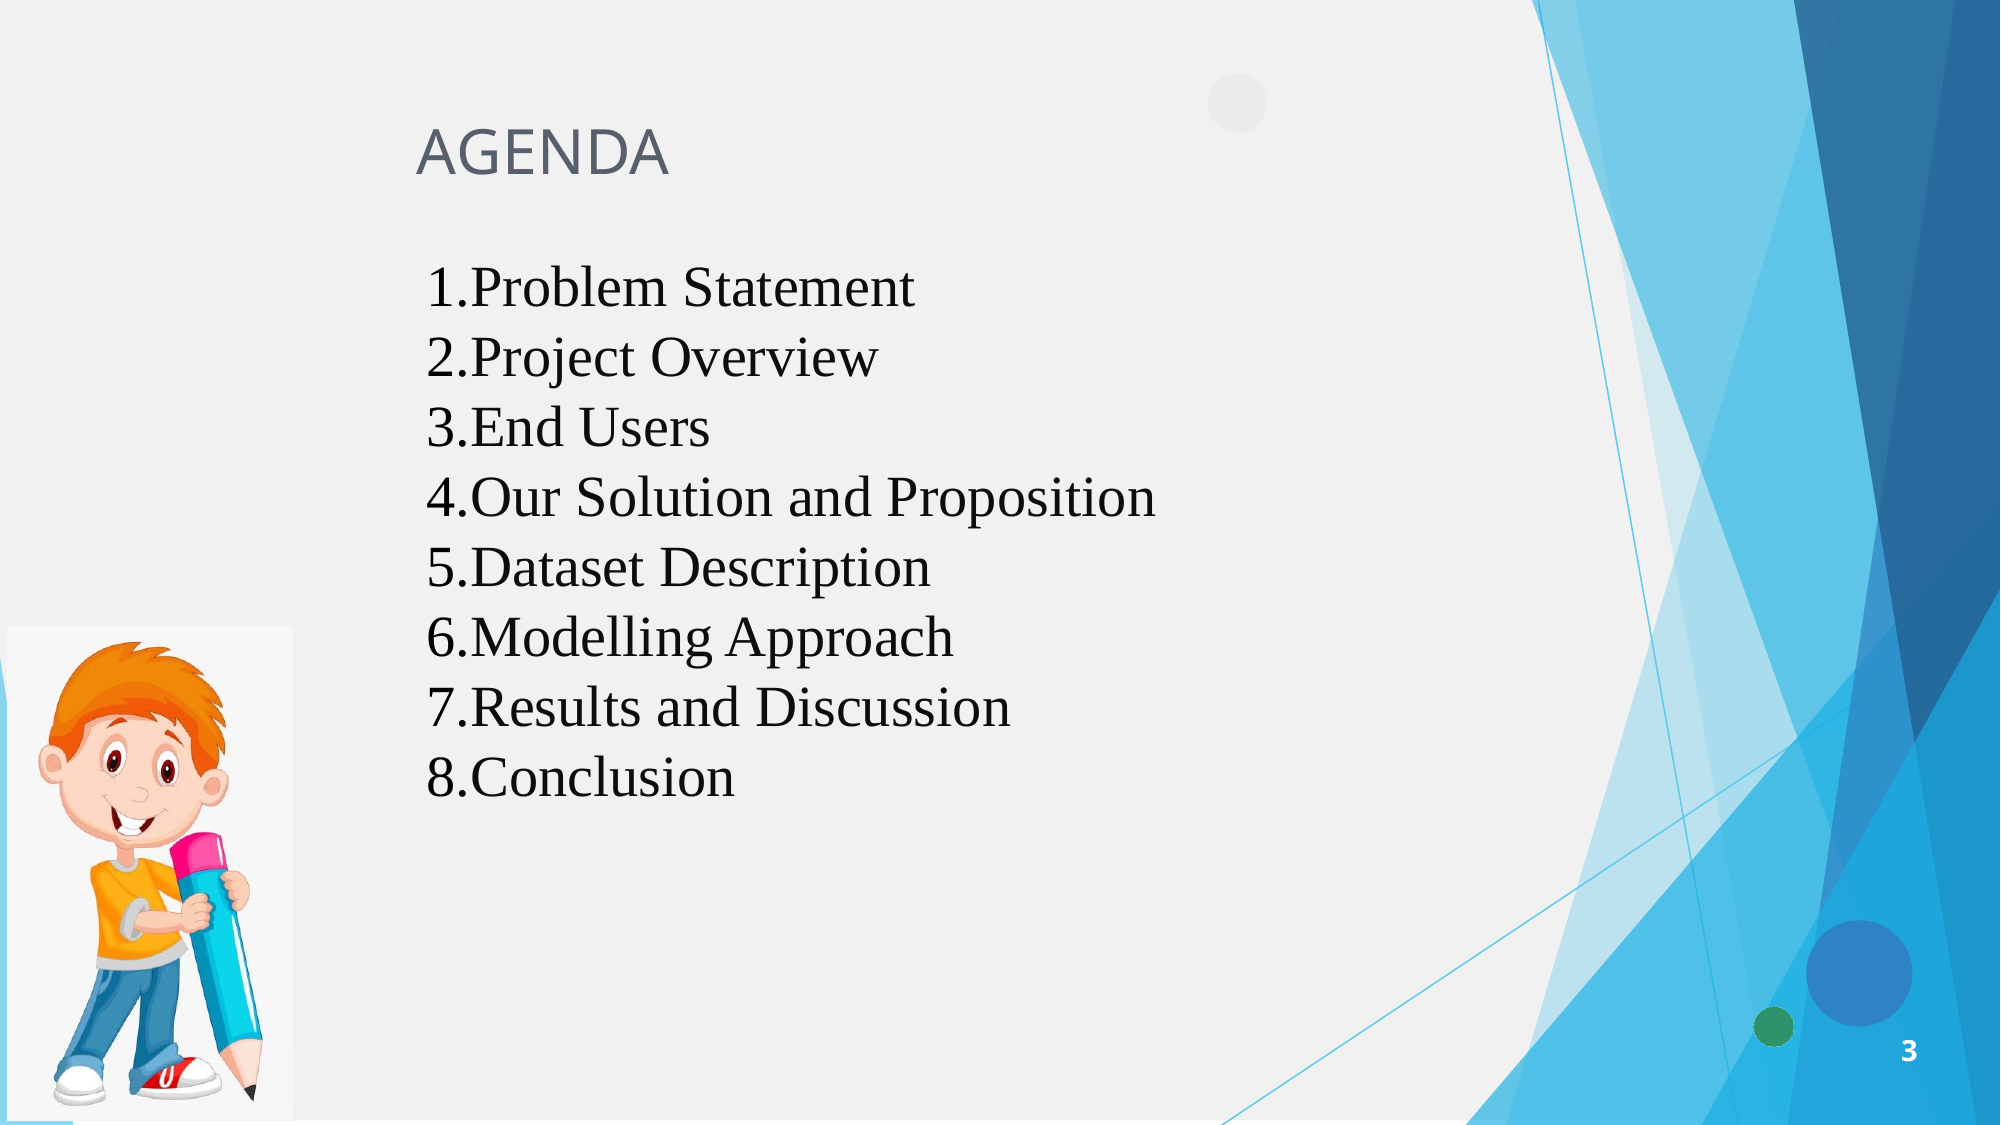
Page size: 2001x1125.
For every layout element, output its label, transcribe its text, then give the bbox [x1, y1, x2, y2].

slide_number 3 [1839, 1035, 1973, 1068]
text_box Problem Statement Project Overview End Users Our Solution and Proposition Dataset Description Modelling Approach Results and Discussion Conclusion [411, 170, 1237, 893]
picture [1753, 1006, 1794, 1047]
text_box [0, 0, 2000, 1125]
picture [7, 626, 685, 1121]
title AGENDA [414, 109, 813, 170]
